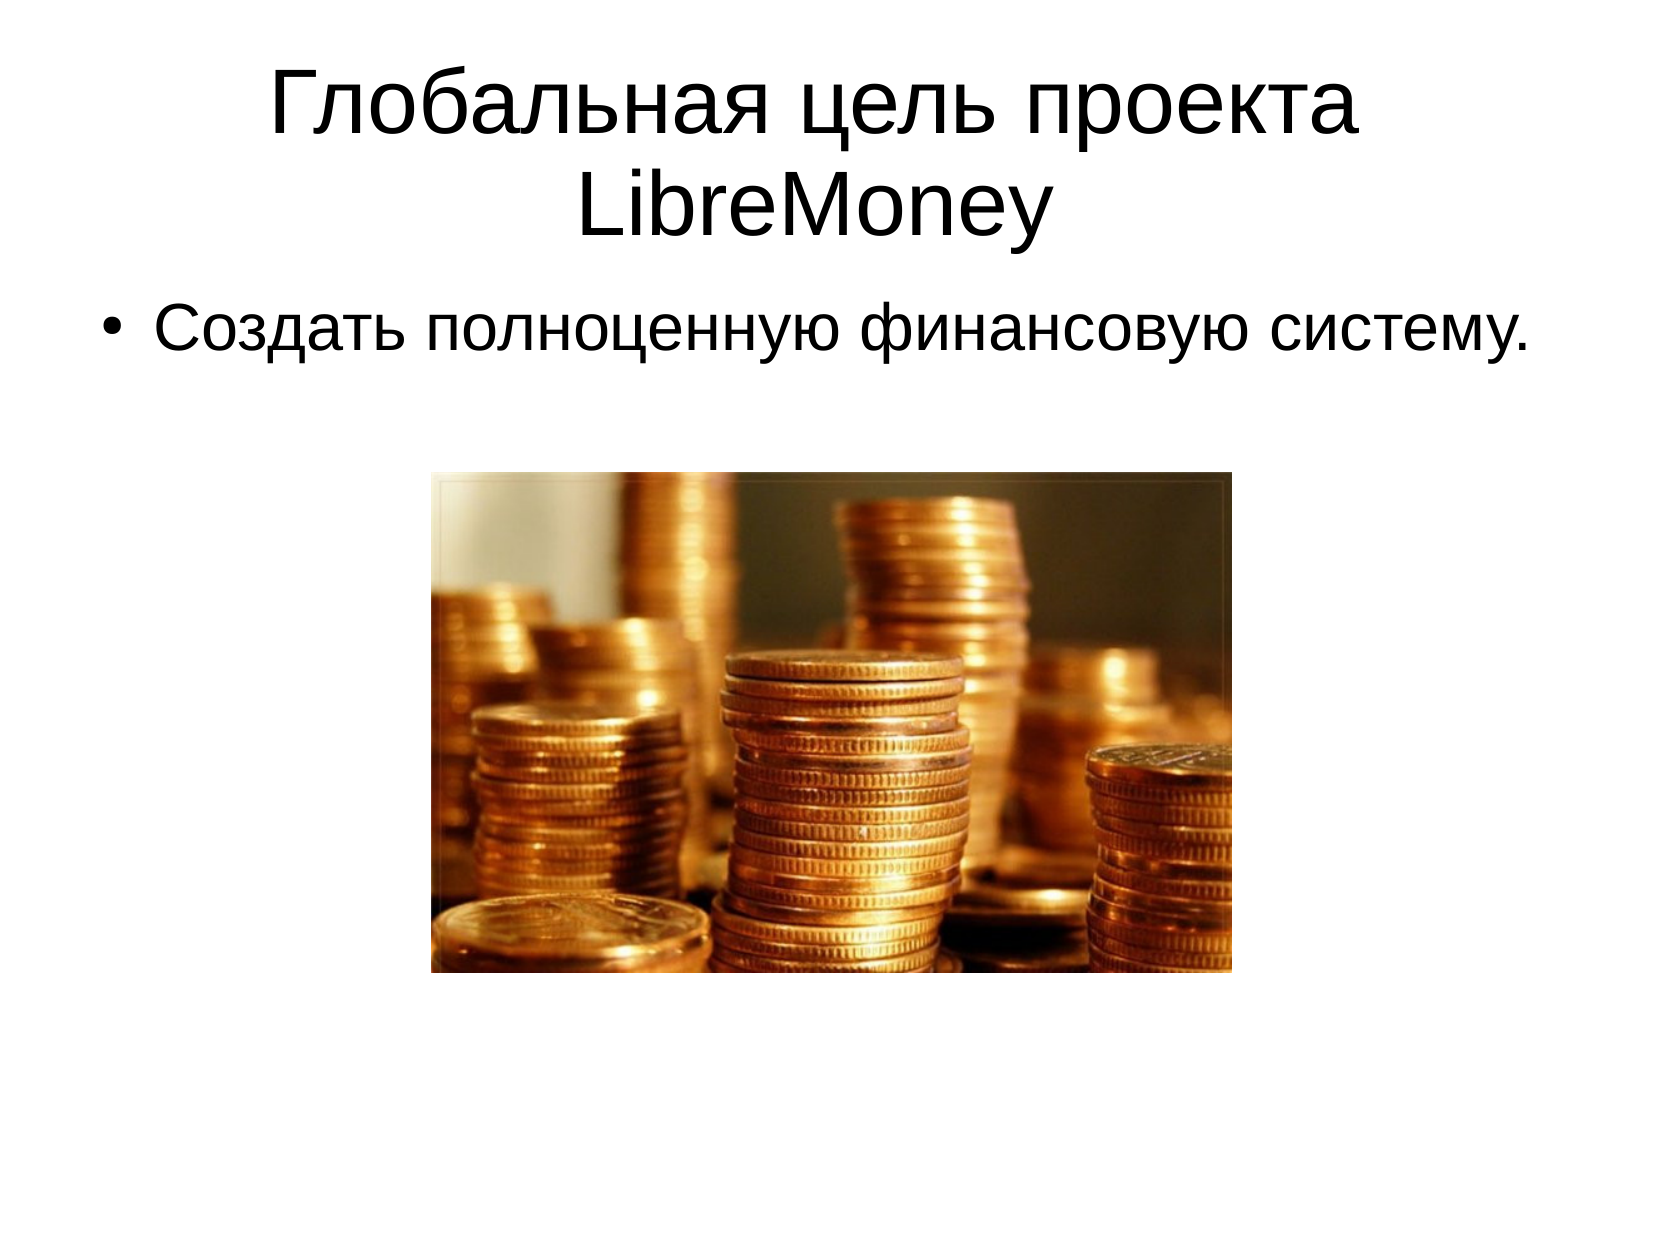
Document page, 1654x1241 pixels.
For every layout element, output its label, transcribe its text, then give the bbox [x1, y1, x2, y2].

list Создать полноценную финансовую систему. [82, 290, 1571, 1010]
picture [431, 472, 1232, 973]
title Глобальная цель проекта LibreMoney [70, 49, 1560, 257]
